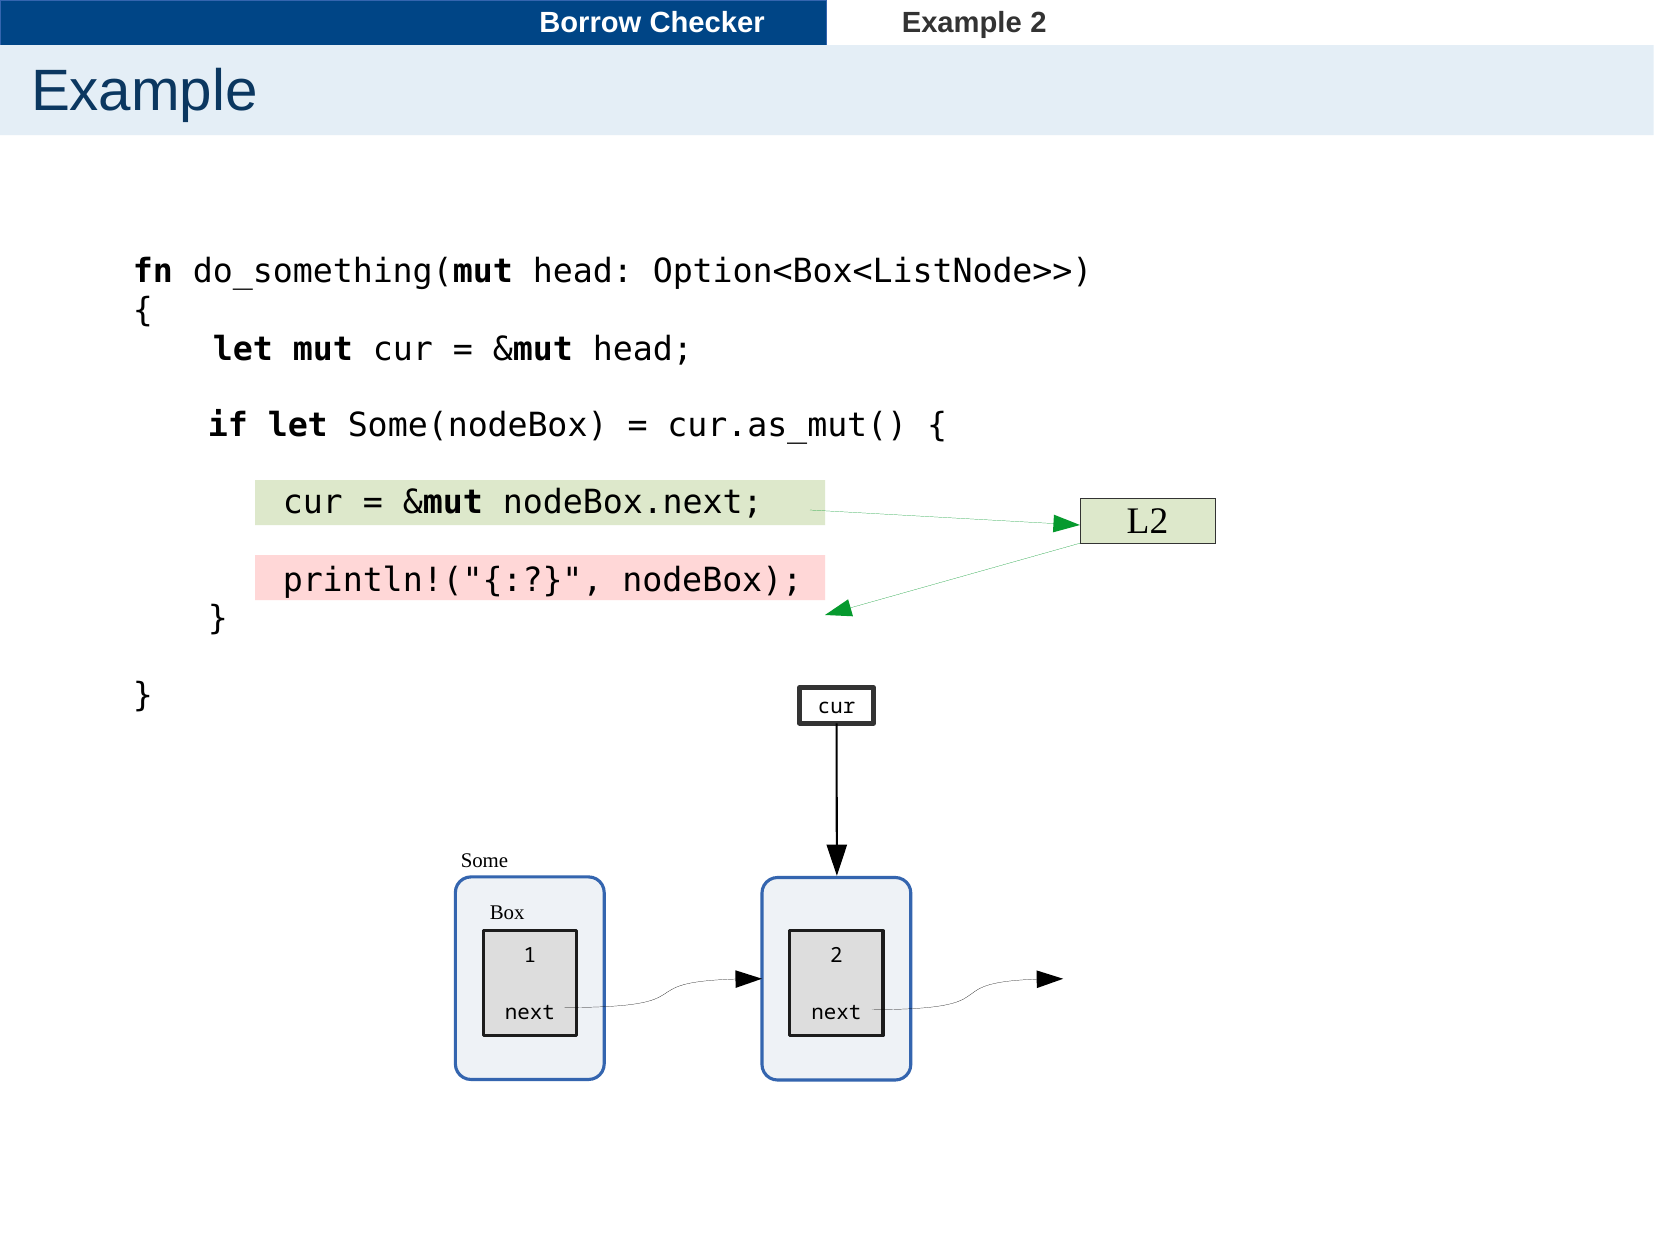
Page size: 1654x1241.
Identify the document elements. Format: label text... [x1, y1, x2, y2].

text_box Example [0, 45, 1654, 136]
text_box fn do_something(mut head: Option<Box<ListNode>>) { let mut cur = &mut head; if let Some(nodeBox) = cur.as_mut() { cur = &mut nodeBox.next; println!("{:?}", nodeBox); } } [118, 244, 1560, 1052]
text_box [761, 1052, 911, 1081]
title Borrow Checker [0, 0, 766, 45]
title Example 2 [826, 0, 1654, 46]
text_box [455, 1052, 605, 1080]
